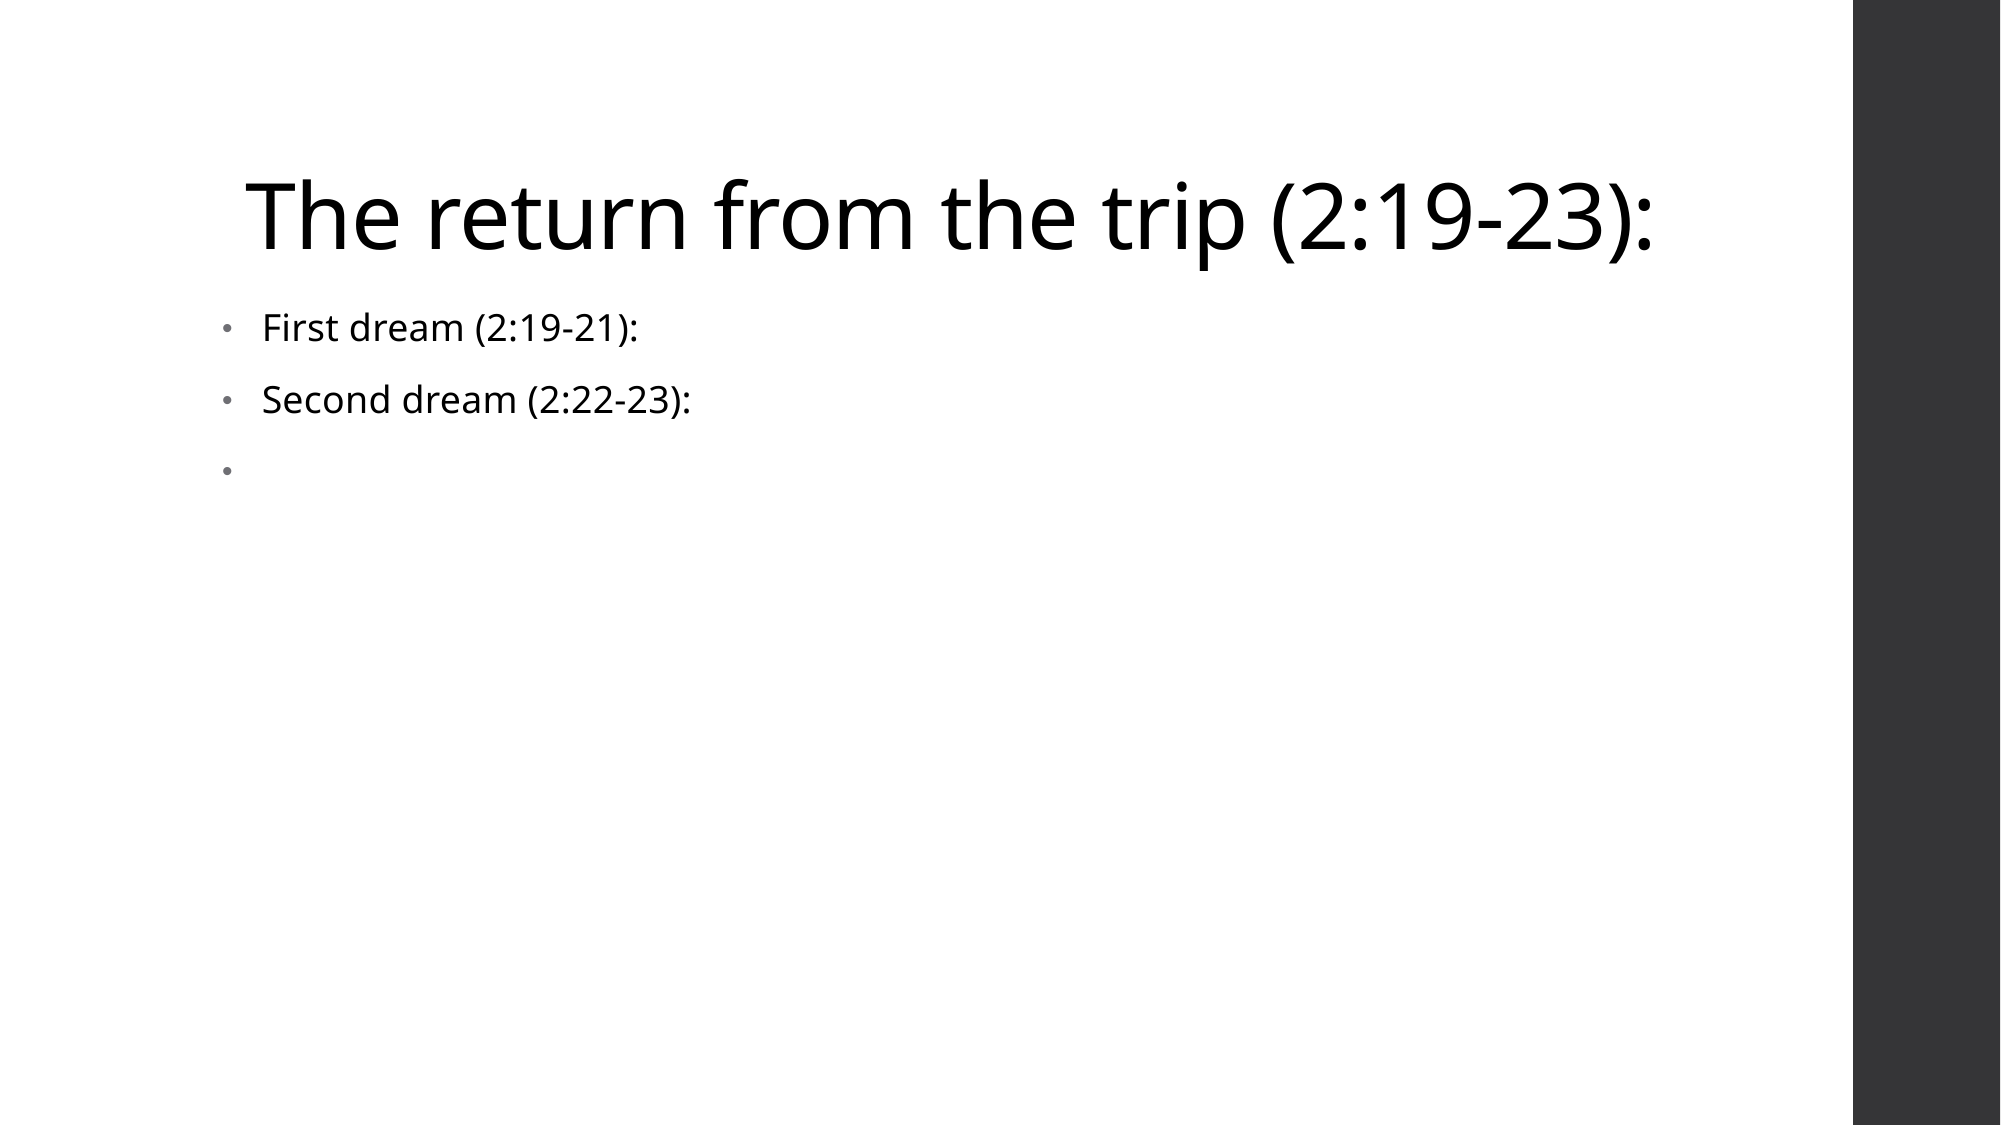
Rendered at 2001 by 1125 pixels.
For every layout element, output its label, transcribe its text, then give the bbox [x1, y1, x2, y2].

list First dream (2:19-21): Second dream (2:22-23): [206, 299, 1617, 1014]
title The return from the trip (2:19-23): [206, 60, 1797, 278]
